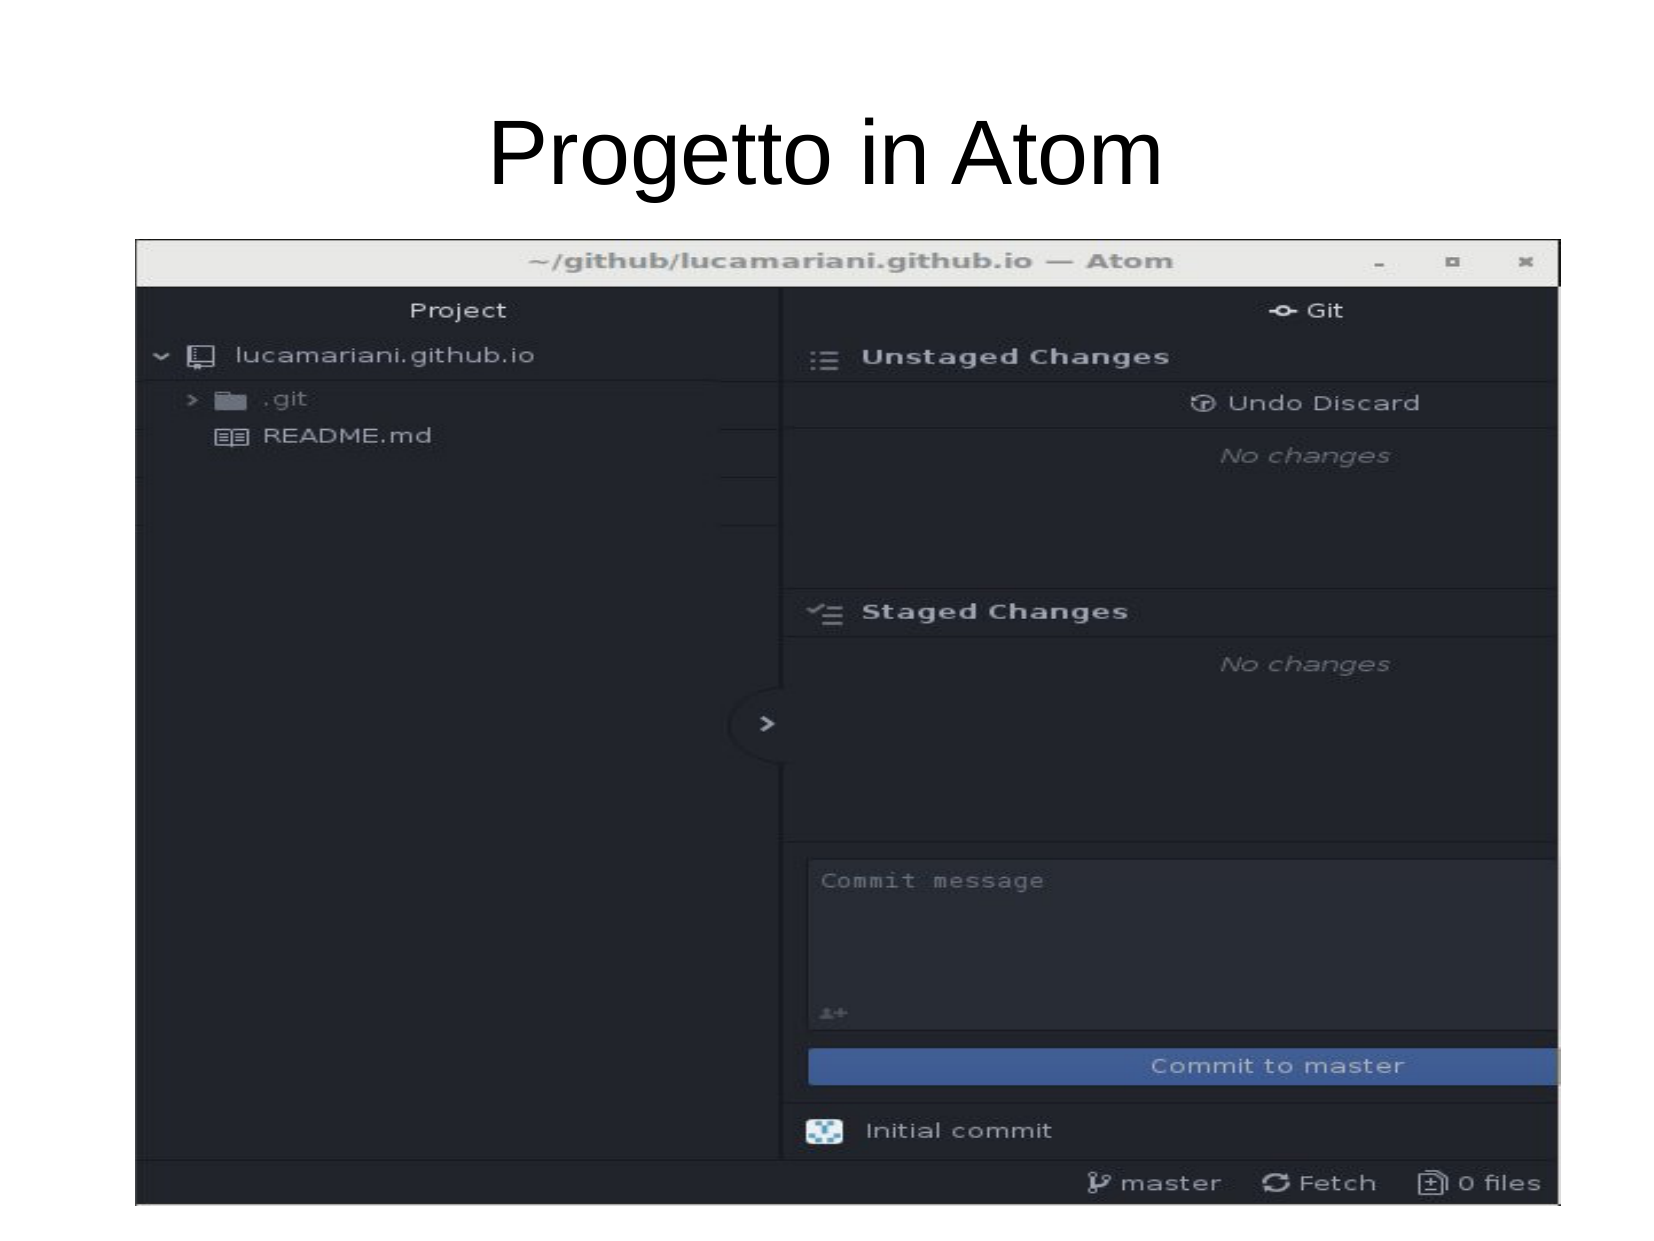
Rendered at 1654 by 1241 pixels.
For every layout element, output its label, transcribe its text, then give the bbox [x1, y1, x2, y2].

picture [135, 239, 1561, 1206]
title Progetto in Atom [82, 49, 1571, 257]
